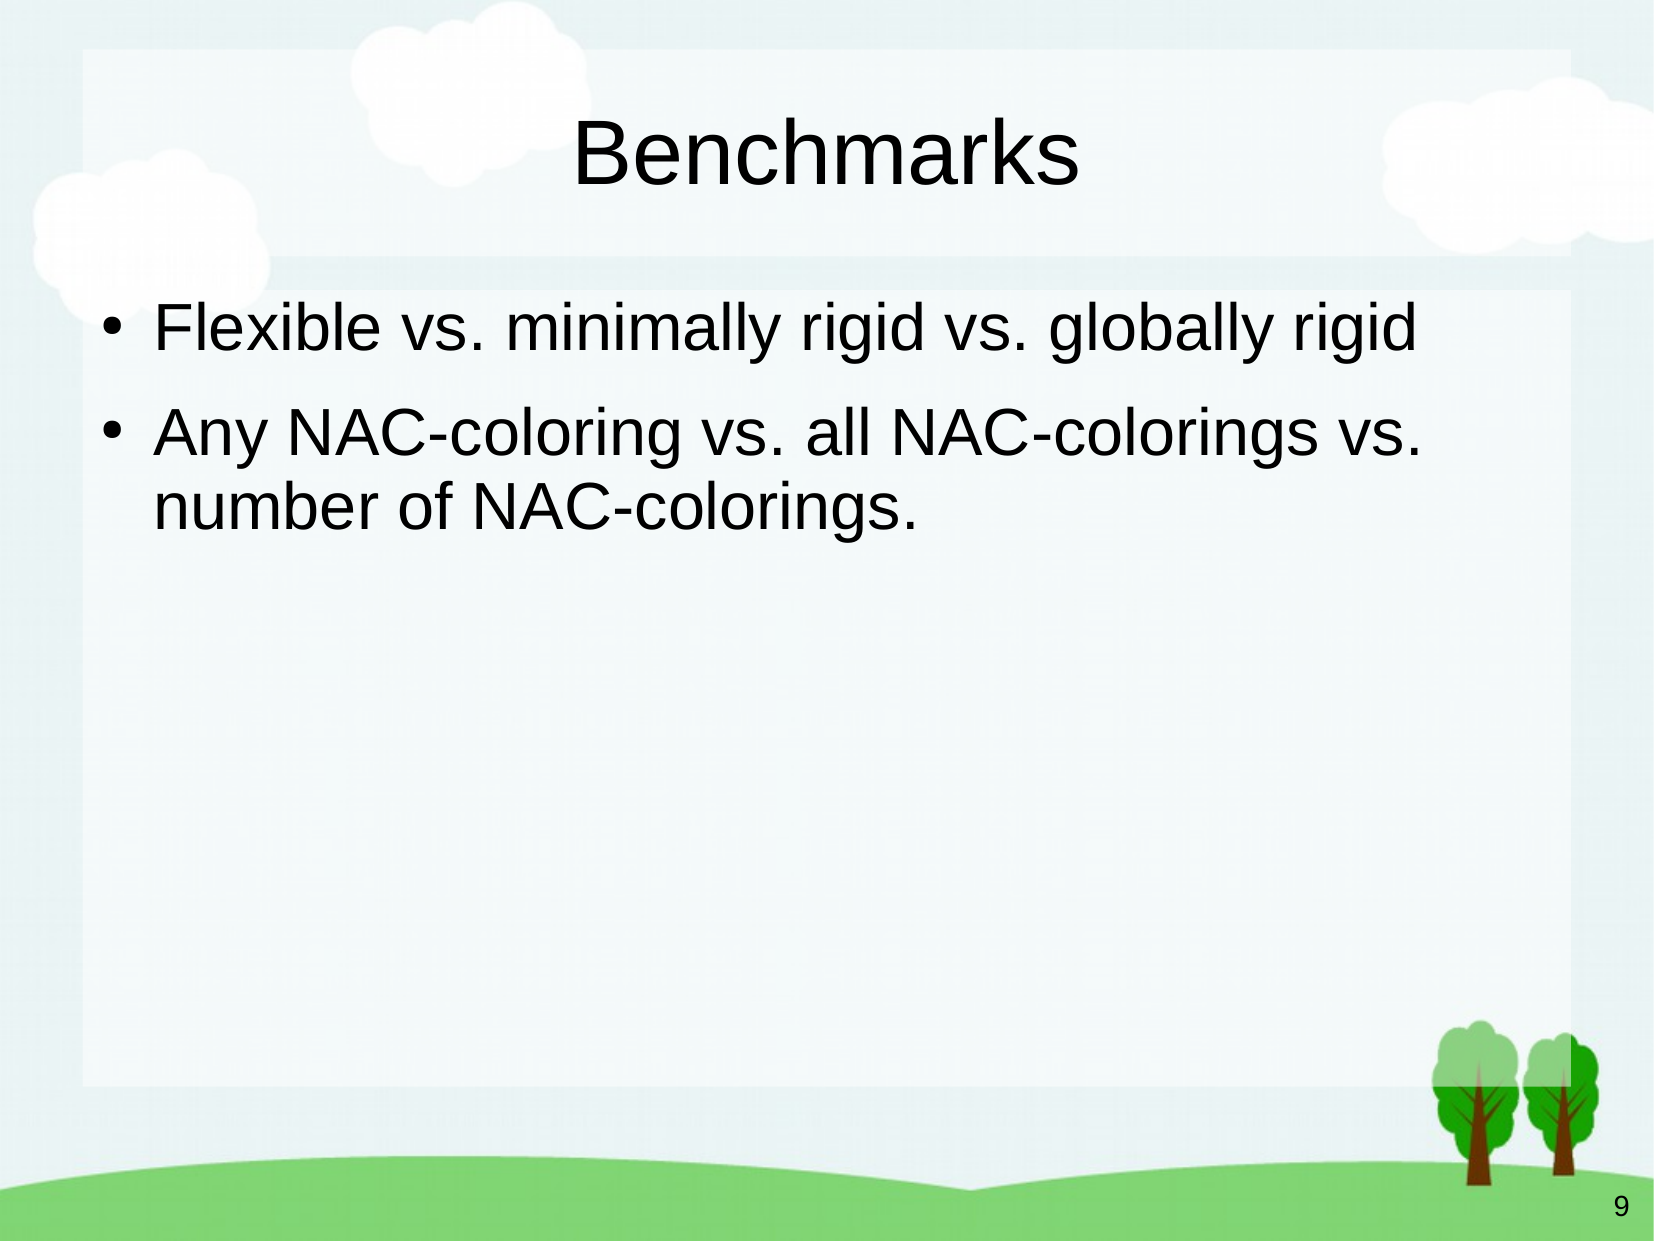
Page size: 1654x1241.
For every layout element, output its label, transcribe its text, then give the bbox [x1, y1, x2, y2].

list Flexible vs. minimally rigid vs. globally rigid Any NAC-coloring vs. all NAC-colorings vs. number of NAC-colorings. [82, 290, 1571, 1087]
picture [0, 0, 1654, 1241]
title Benchmarks [82, 49, 1571, 257]
